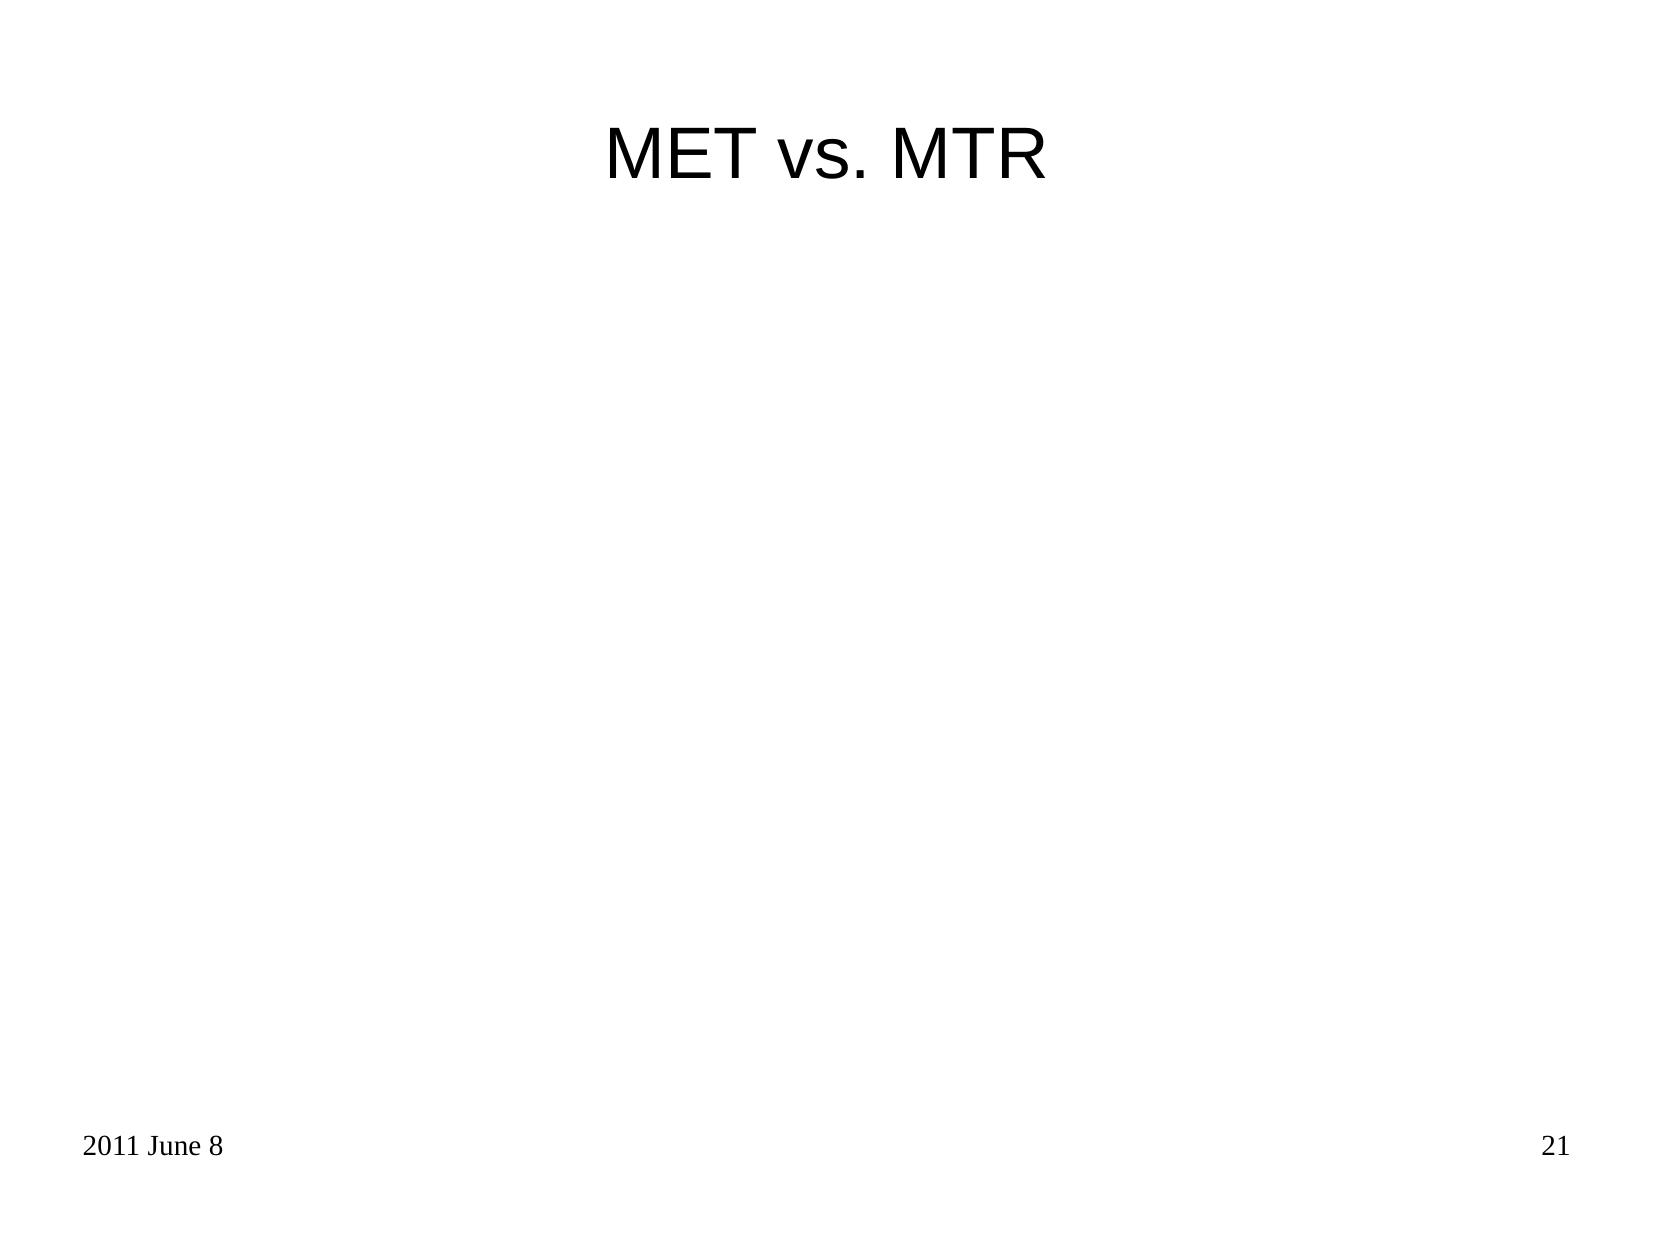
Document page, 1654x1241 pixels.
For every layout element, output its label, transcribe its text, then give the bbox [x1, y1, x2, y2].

title MET vs. MTR [82, 56, 1571, 250]
